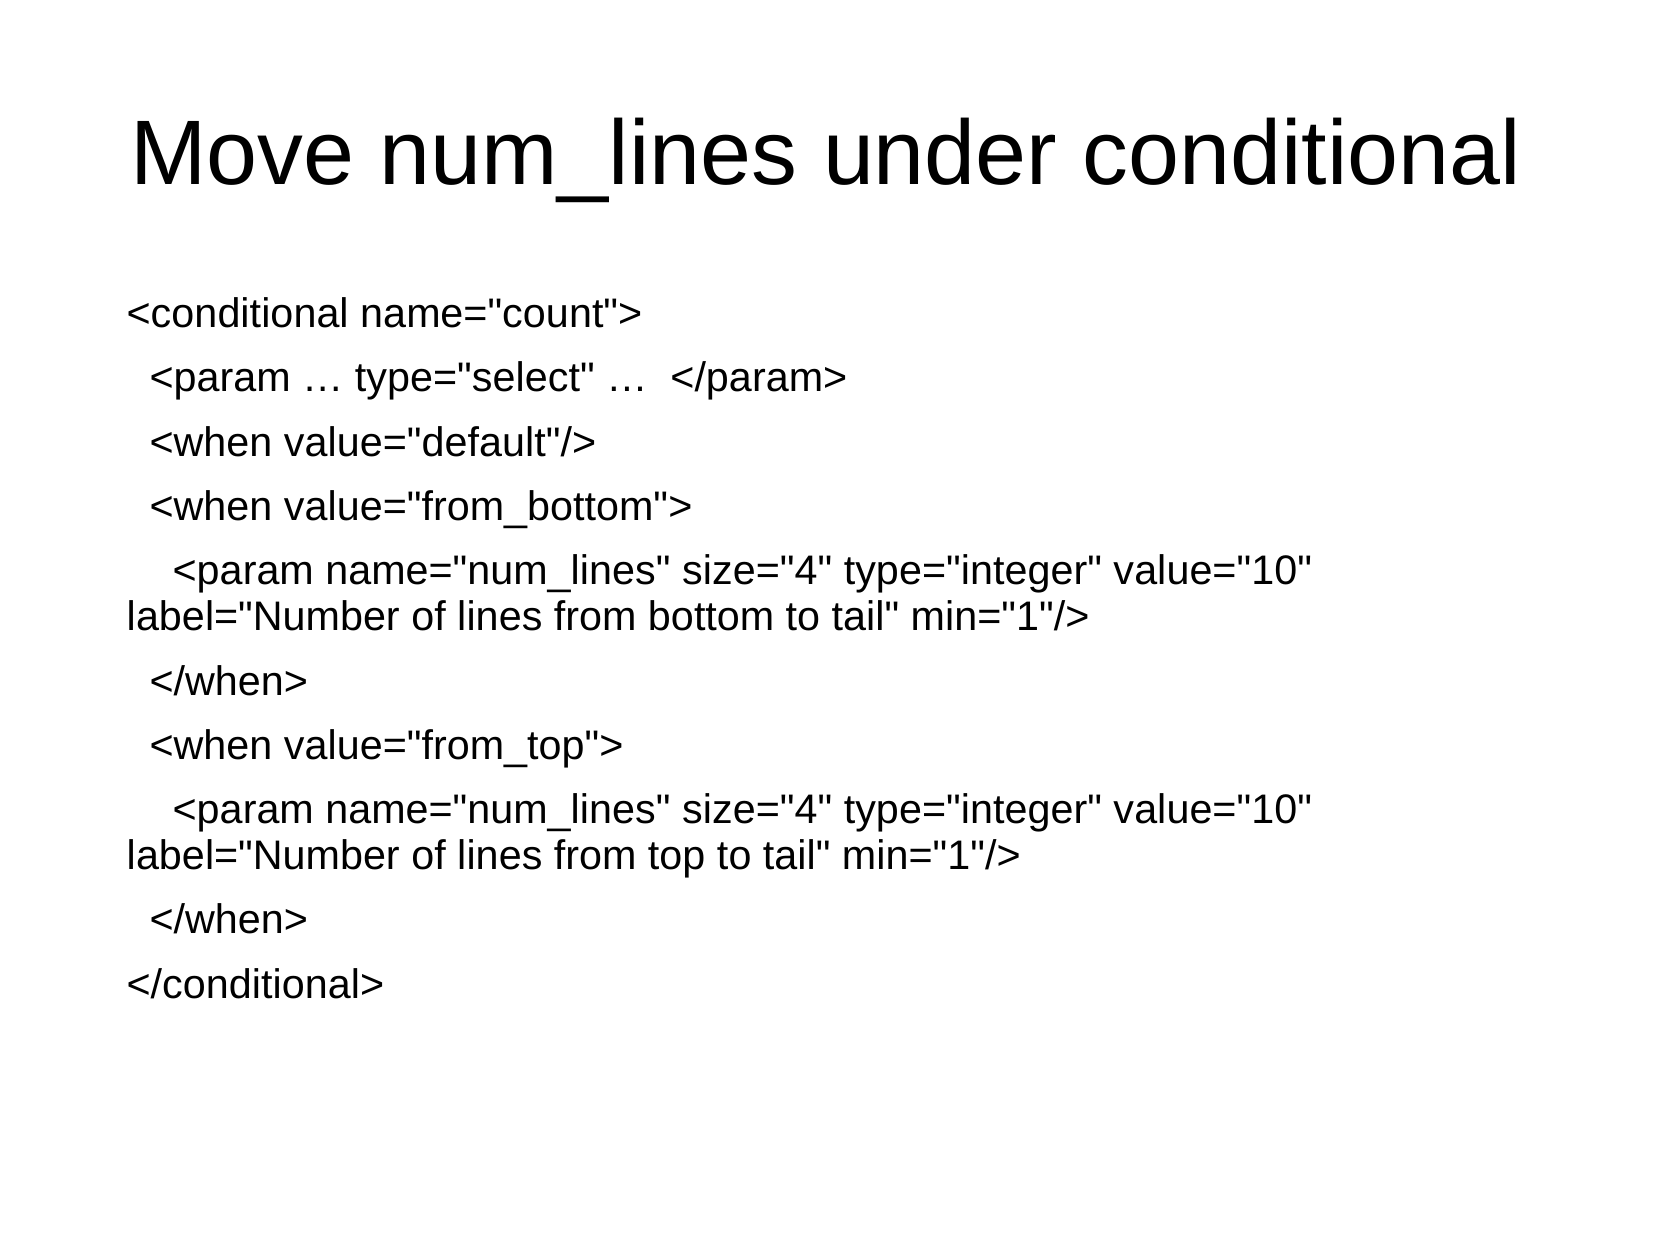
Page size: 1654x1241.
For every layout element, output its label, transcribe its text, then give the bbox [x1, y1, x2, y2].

title Move num_lines under conditional [82, 49, 1571, 257]
list <conditional name="count"> <param … type="select" … </param> <when value="default"/> <when value="from_bottom"> <param name="num_lines" size="4" type="integer" value="10" label="Number of lines from bottom to tail" min="1"/> </when> <when value="from_top"> <param name="num_lines" size="4" type="integer" value="10" label="Number of lines from top to tail" min="1"/> </when> </conditional> [82, 290, 1571, 1010]
